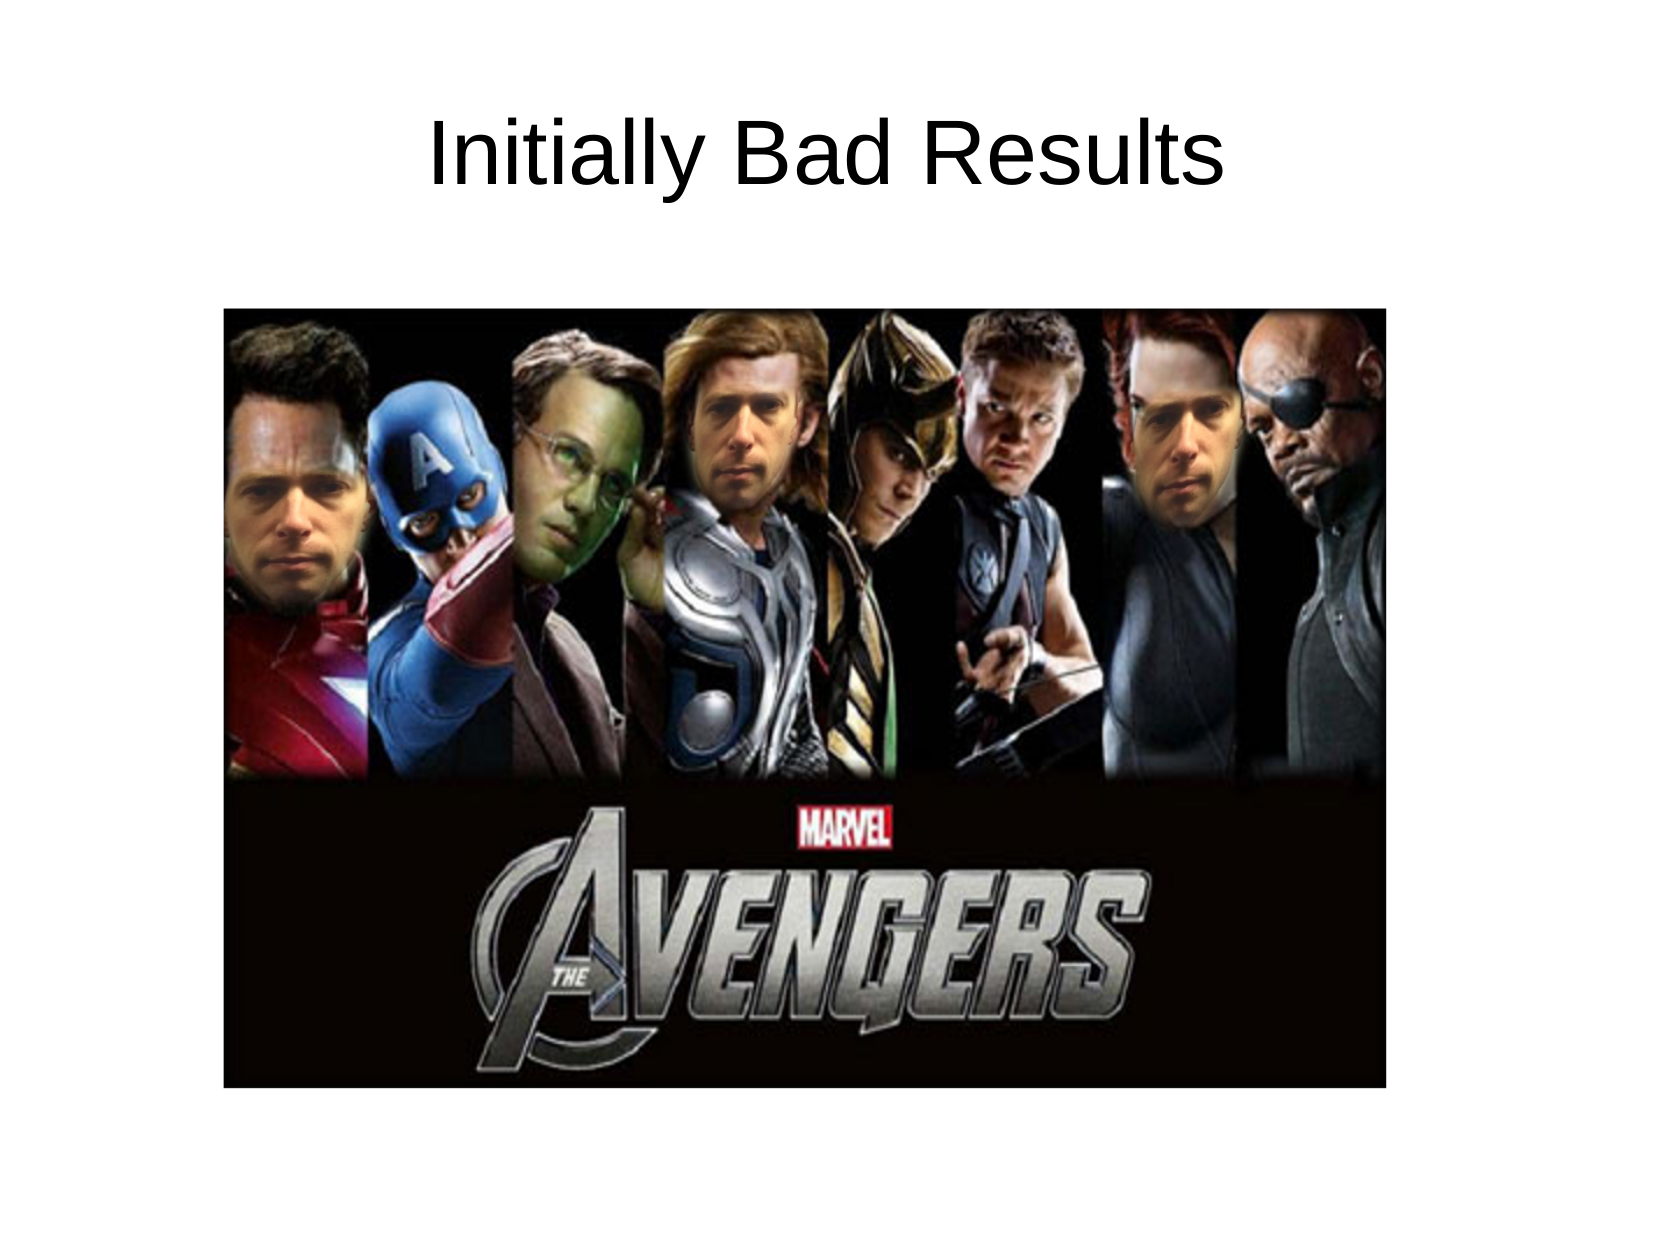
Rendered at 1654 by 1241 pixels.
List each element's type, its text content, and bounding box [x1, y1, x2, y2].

title Initially Bad Results [82, 49, 1571, 257]
picture [154, 284, 1456, 1135]
